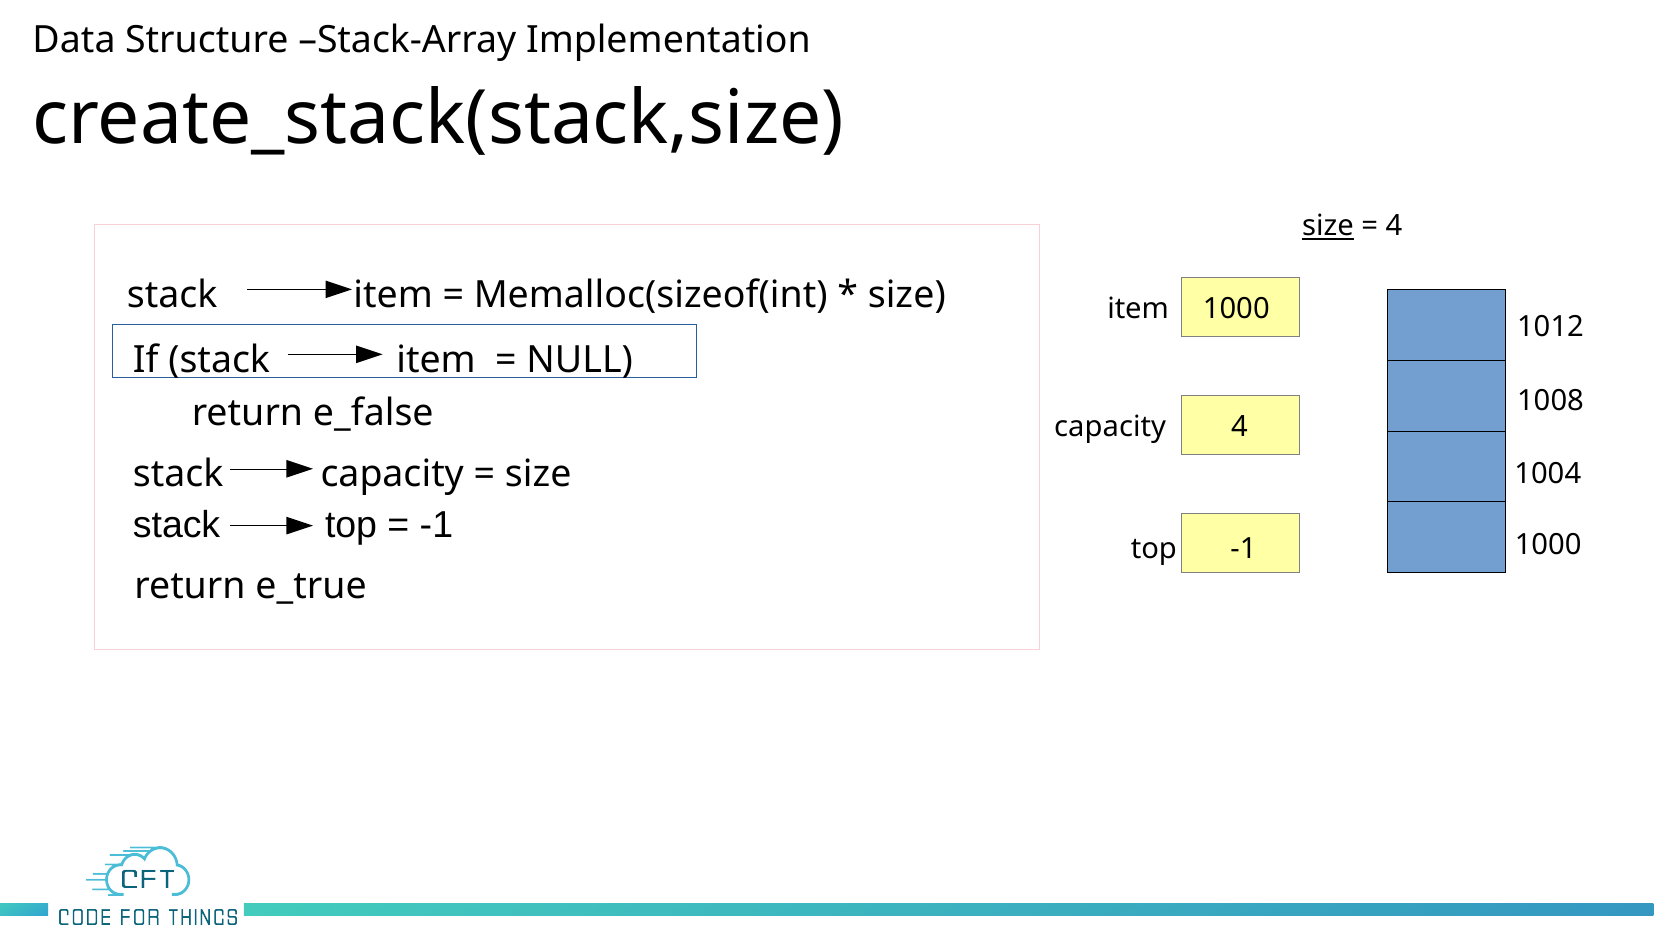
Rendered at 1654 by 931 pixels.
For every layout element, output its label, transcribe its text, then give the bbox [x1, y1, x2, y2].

text_box return e_false [177, 384, 465, 437]
text_box If (stack item = NULL) [118, 324, 756, 384]
text_box item [1092, 279, 1180, 329]
title Data Structure –Stack-Array Implementation create_stack(stack,size) [32, 12, 1184, 166]
text_box stack top = -1 [118, 496, 469, 553]
text_box 4 [1216, 397, 1265, 447]
text_box return e_true [119, 551, 395, 610]
picture [59, 846, 237, 925]
text_box stack item = Memalloc(sizeof(int) * size) [112, 259, 1087, 362]
text_box [1181, 395, 1300, 455]
text_box [1181, 513, 1300, 573]
text_box size = 4 [1287, 197, 1483, 254]
text_box 1000 [1180, 279, 1300, 337]
text_box capacity [1039, 397, 1205, 455]
text_box -1 [1215, 519, 1275, 569]
text_box top [1116, 519, 1223, 577]
text_box 1004 [1506, 445, 1619, 502]
text_box 1000 [1506, 515, 1619, 573]
text_box 1008 [1506, 372, 1621, 429]
text_box [94, 224, 1040, 650]
text_box 1012 [1506, 297, 1621, 355]
text_box stack capacity = size [118, 439, 630, 498]
text_box [1387, 289, 1506, 573]
